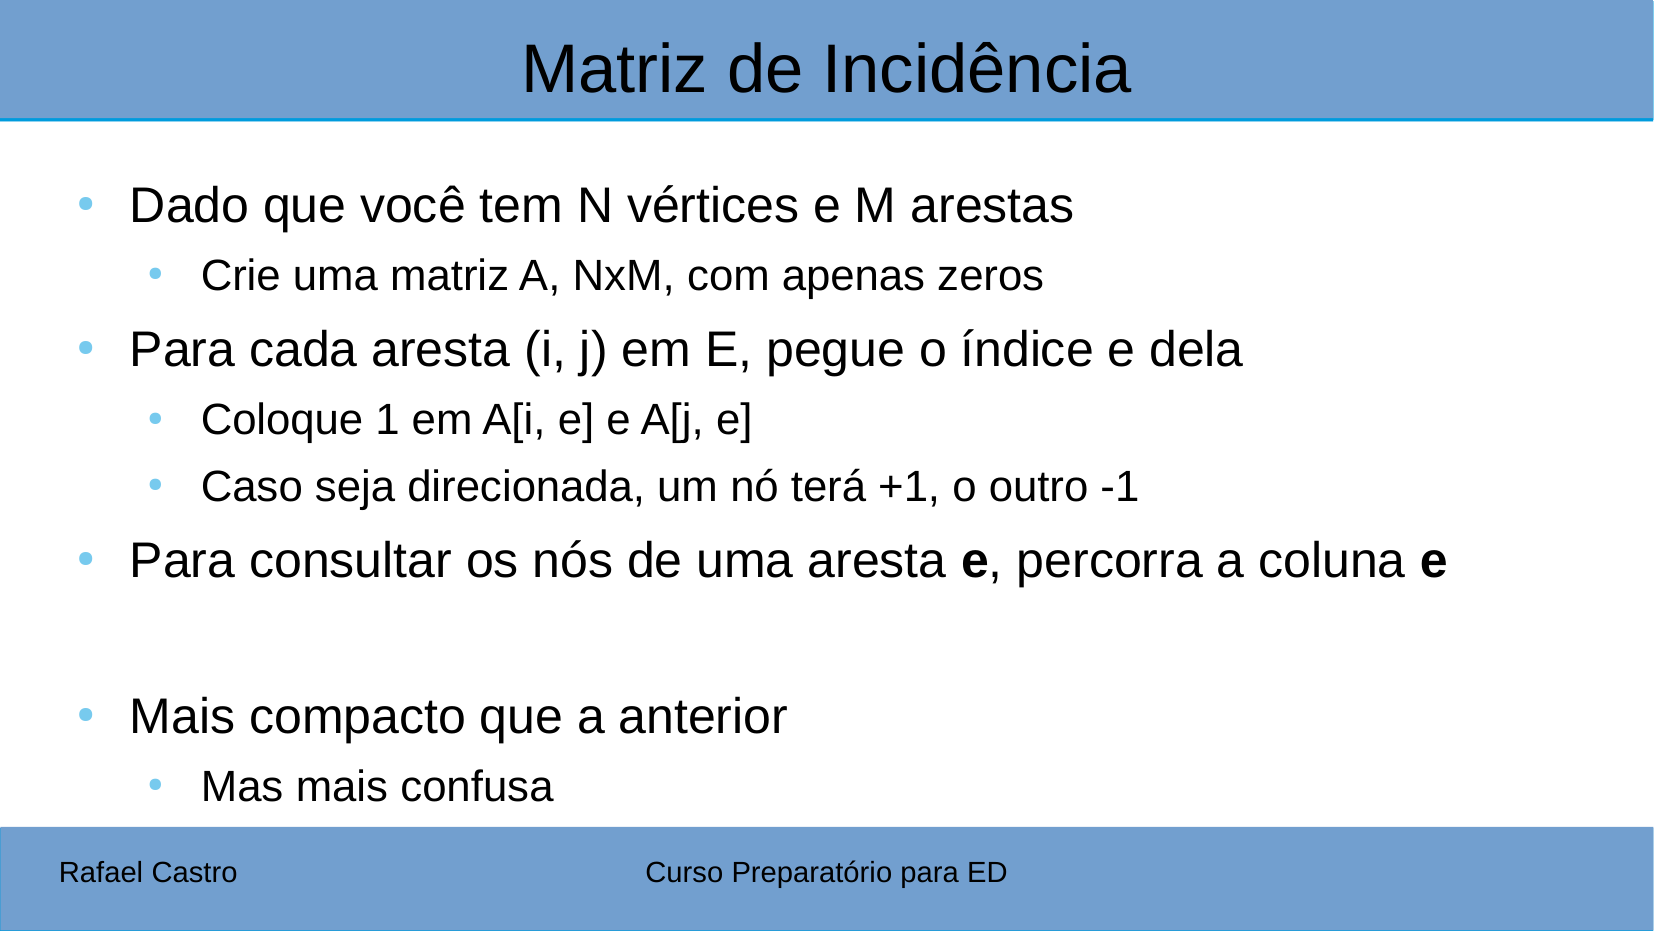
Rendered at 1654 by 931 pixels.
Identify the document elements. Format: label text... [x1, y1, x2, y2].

list Dado que você tem N vértices e M arestas Crie uma matriz A, NxM, com apenas zeros Para cada aresta (i, j) em E, pegue o índice e dela Coloque 1 em A[i, e] e A[j, e] Caso seja direcionada, um nó terá +1, o outro -1 Para consultar os nós de uma aresta e, percorra a coluna e Mais compacto que a anterior Mas mais confusa [59, 177, 1595, 768]
title Matriz de Incidência [59, 29, 1595, 108]
